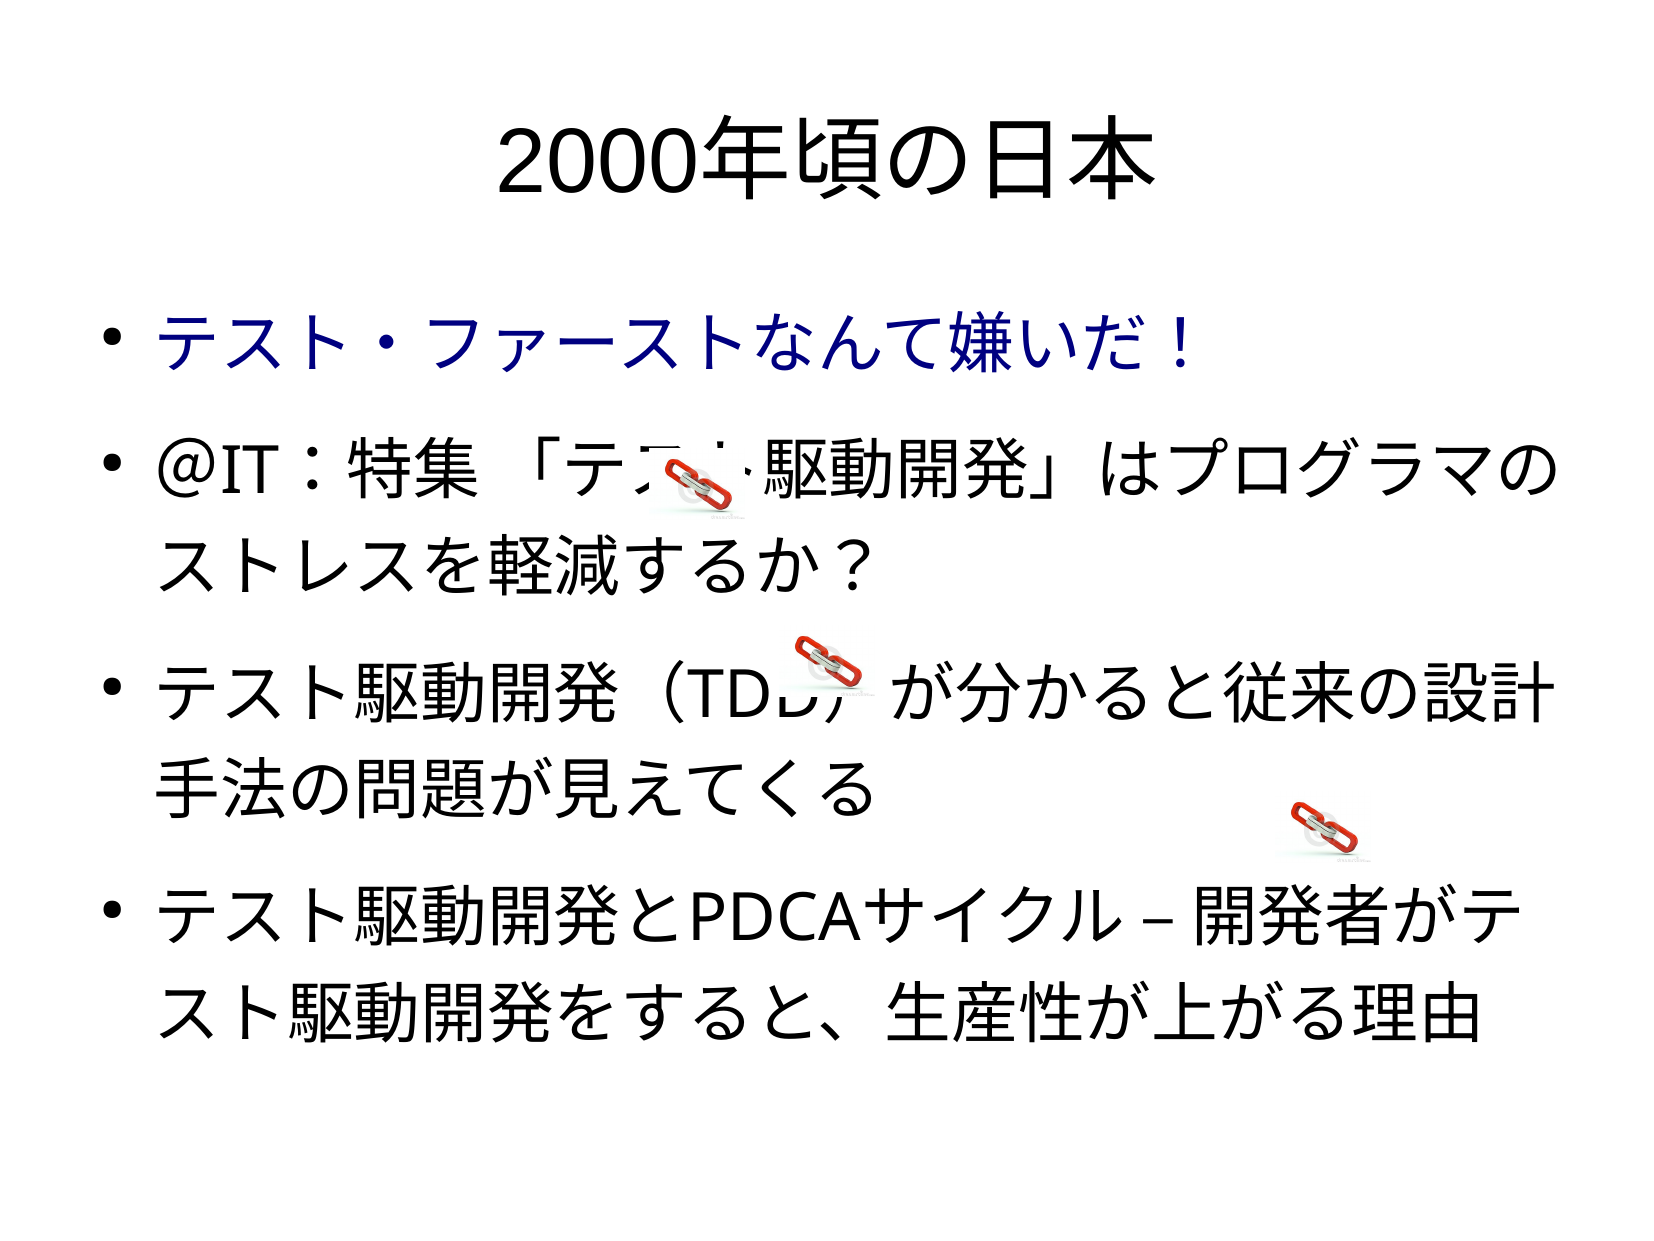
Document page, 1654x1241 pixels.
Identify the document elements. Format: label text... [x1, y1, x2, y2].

picture [1275, 791, 1371, 863]
picture [779, 625, 875, 697]
list テスト・ファーストなんて嫌いだ！ ＠IT：特集 「テスト駆動開発」はプログラマのストレスを軽減するか？ テスト駆動開発（TDD）が分かると従来の設計手法の問題が見えてくる テスト駆動開発とPDCAサイクル – 開発者がテスト駆動開発をすると、生産性が上がる理由 [82, 290, 1571, 1109]
picture [649, 448, 745, 520]
title 2000年頃の日本 [82, 49, 1571, 257]
